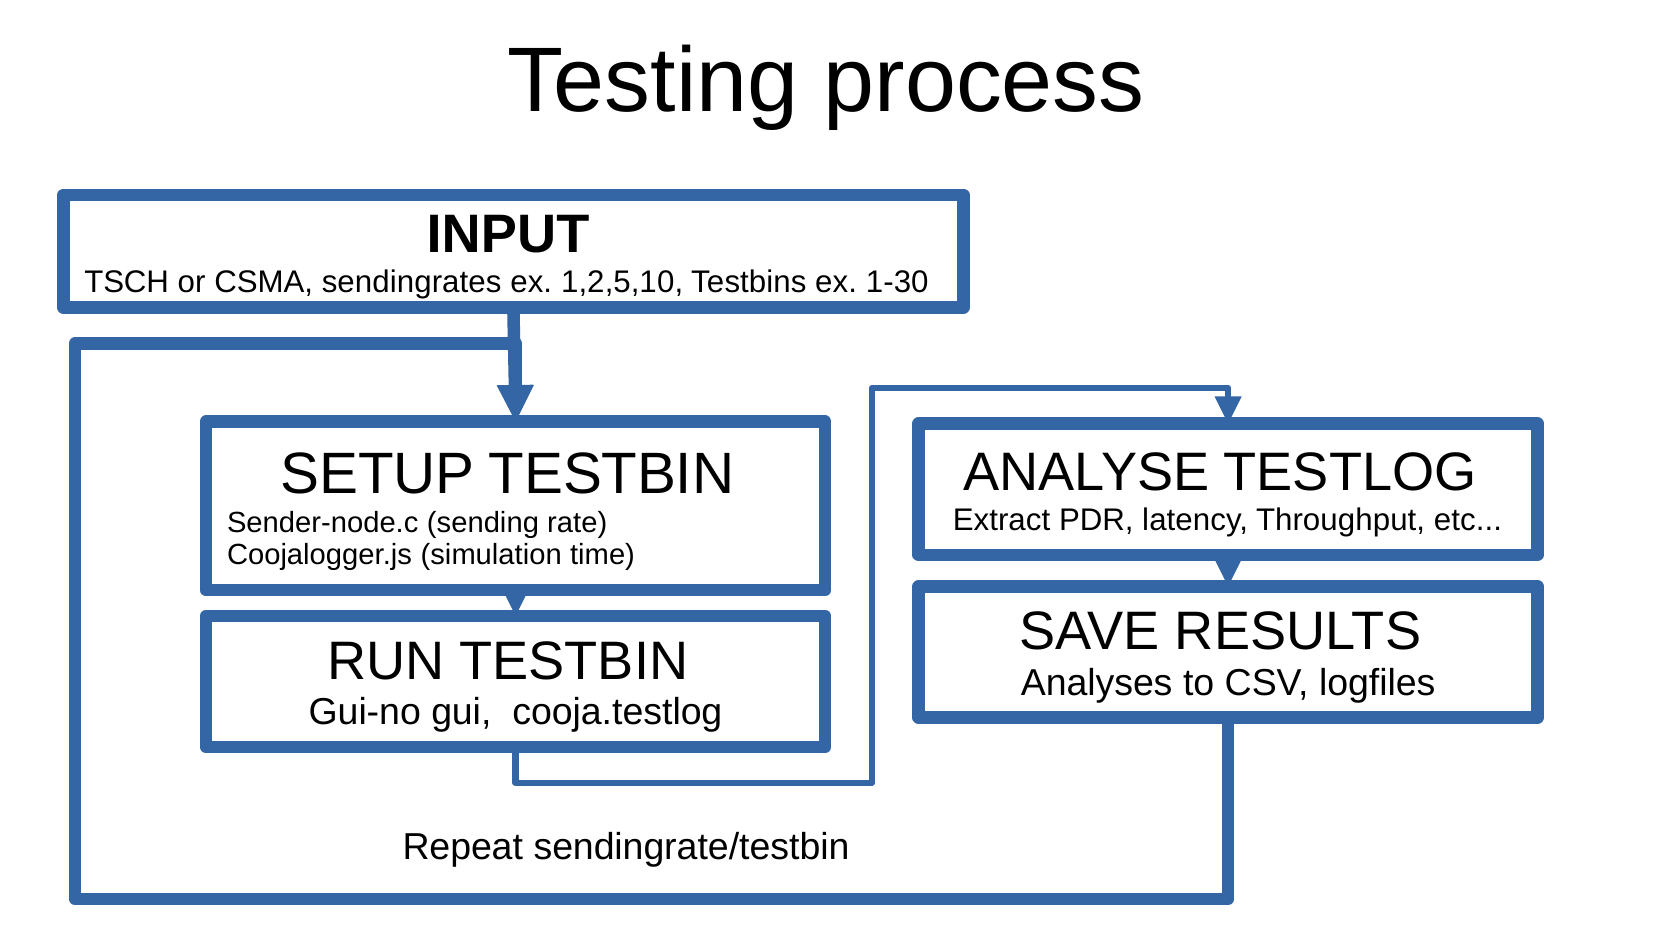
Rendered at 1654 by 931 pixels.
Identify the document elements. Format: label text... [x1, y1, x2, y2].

text_box SETUP TESTBIN Sender-node.c (sending rate) Coojalogger.js (simulation time) [206, 421, 825, 591]
text_box INPUT TSCH or CSMA, sendingrates ex. 1,2,5,10, Testbins ex. 1-30 [63, 194, 964, 308]
text_box RUN TESTBIN Gui-no gui, cooja.testlog [206, 615, 826, 748]
title Testing process [82, 1, 1571, 157]
text_box ANALYSE TESTLOG Extract PDR, latency, Throughput, etc... [918, 423, 1538, 555]
text_box SAVE RESULTS Analyses to CSV, logfiles [918, 586, 1538, 718]
text_box Repeat sendingrate/testbin [387, 818, 865, 876]
